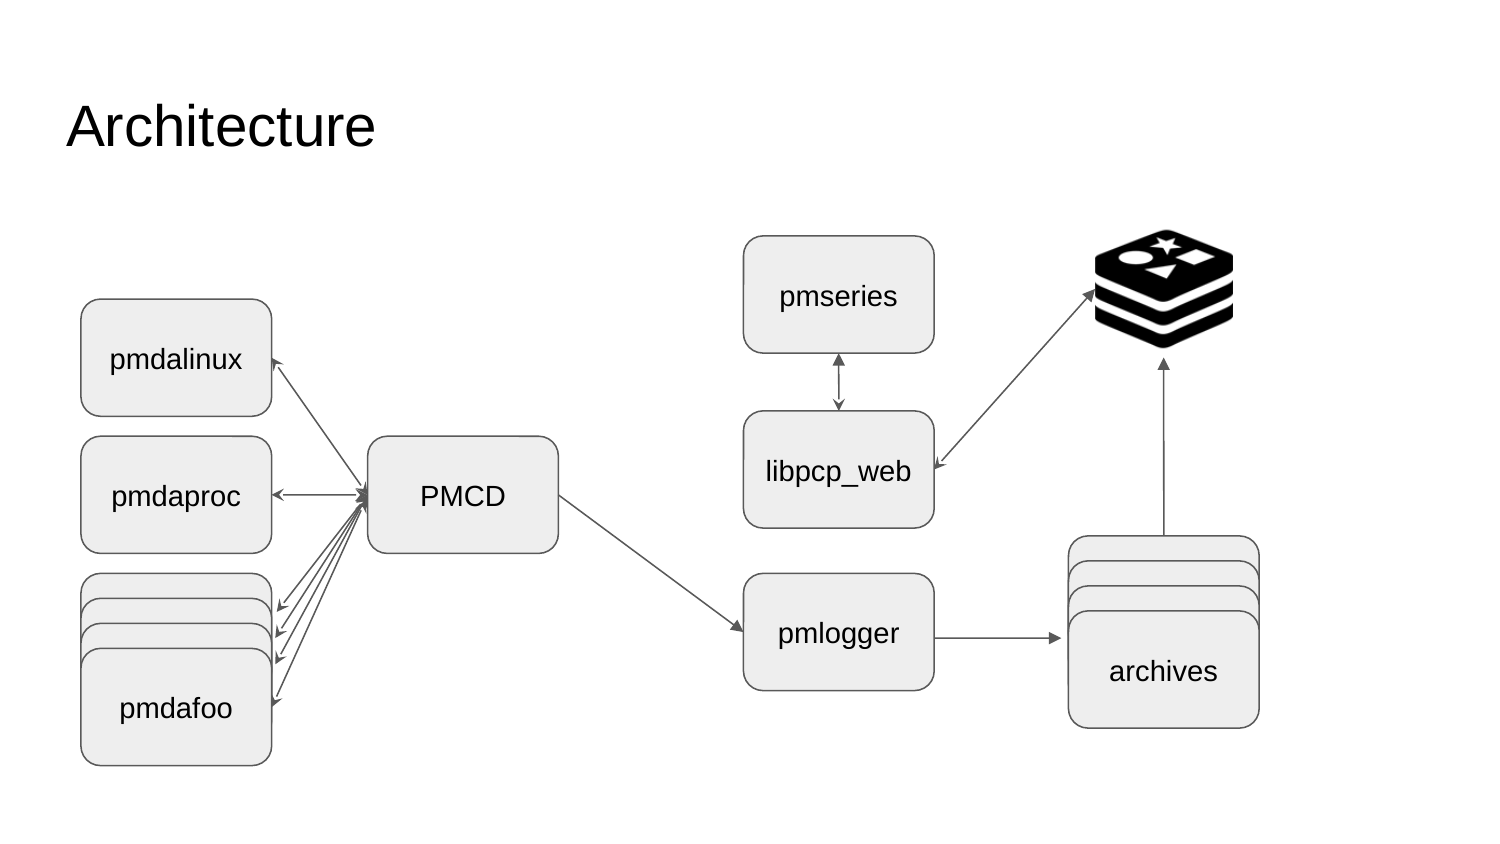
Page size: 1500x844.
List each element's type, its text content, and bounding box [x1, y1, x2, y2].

text_box PMCD [367, 436, 559, 554]
text_box pmdafoo [80, 648, 272, 766]
text_box [80, 573, 272, 667]
title Architecture [51, 72, 1449, 167]
text_box pmseries [743, 235, 935, 354]
text_box pmdaproc [80, 436, 272, 554]
text_box libpcp_web [743, 410, 935, 529]
picture [1095, 220, 1233, 358]
text_box pmlogger [743, 573, 935, 691]
text_box archives [1068, 610, 1260, 729]
text_box pmdalinux [80, 299, 272, 417]
text_box [1068, 535, 1260, 629]
